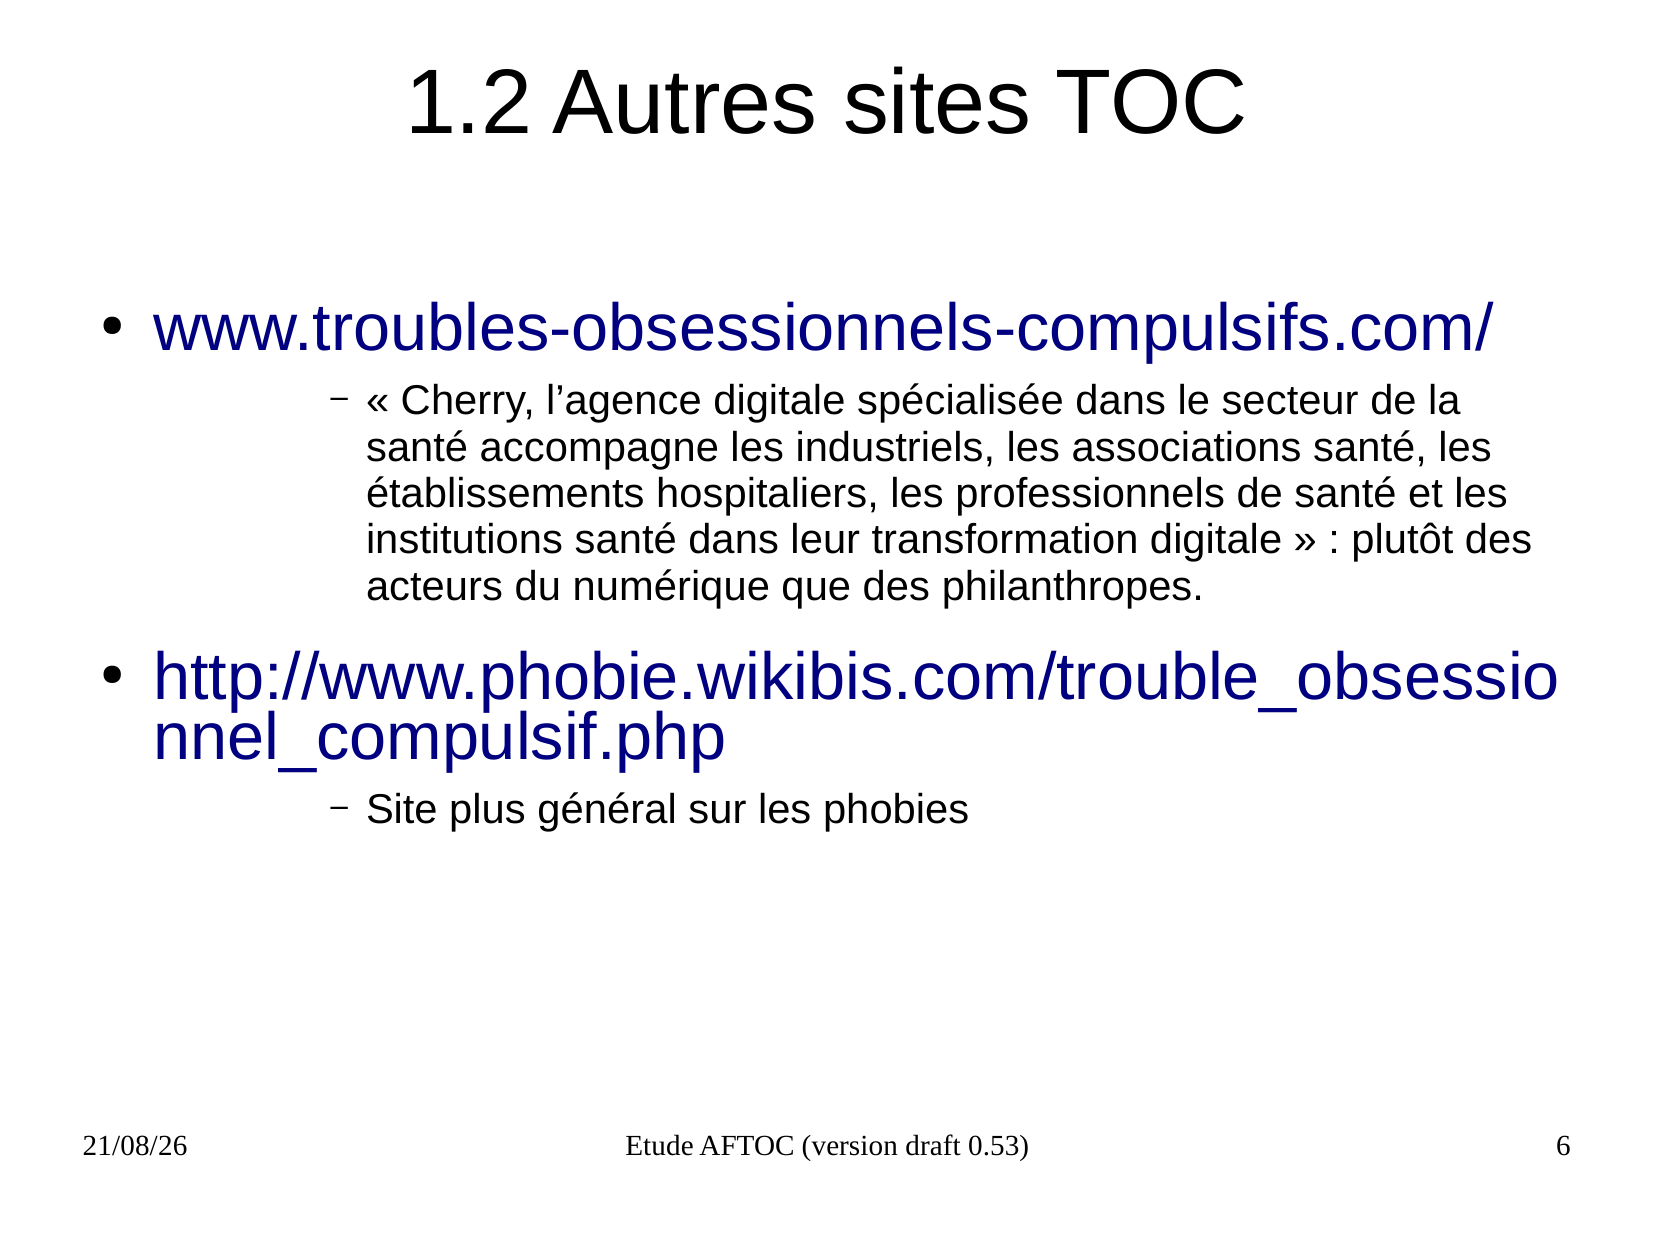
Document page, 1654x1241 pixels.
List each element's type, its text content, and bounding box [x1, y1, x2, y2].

list www.troubles-obsessionnels-compulsifs.com/ « Cherry, l’agence digitale spécialisée dans le secteur de la santé accompagne les industriels, les associations santé, les établissements hospitaliers, les professionnels de santé et les institutions santé dans leur transformation digitale » : plutôt des acteurs du numérique que des philanthropes. http://www.phobie.wikibis.com/trouble_obsessionnel_compulsif.php Site plus général sur les phobies [82, 290, 1571, 1010]
title 1.2 Autres sites TOC [82, 49, 1571, 154]
